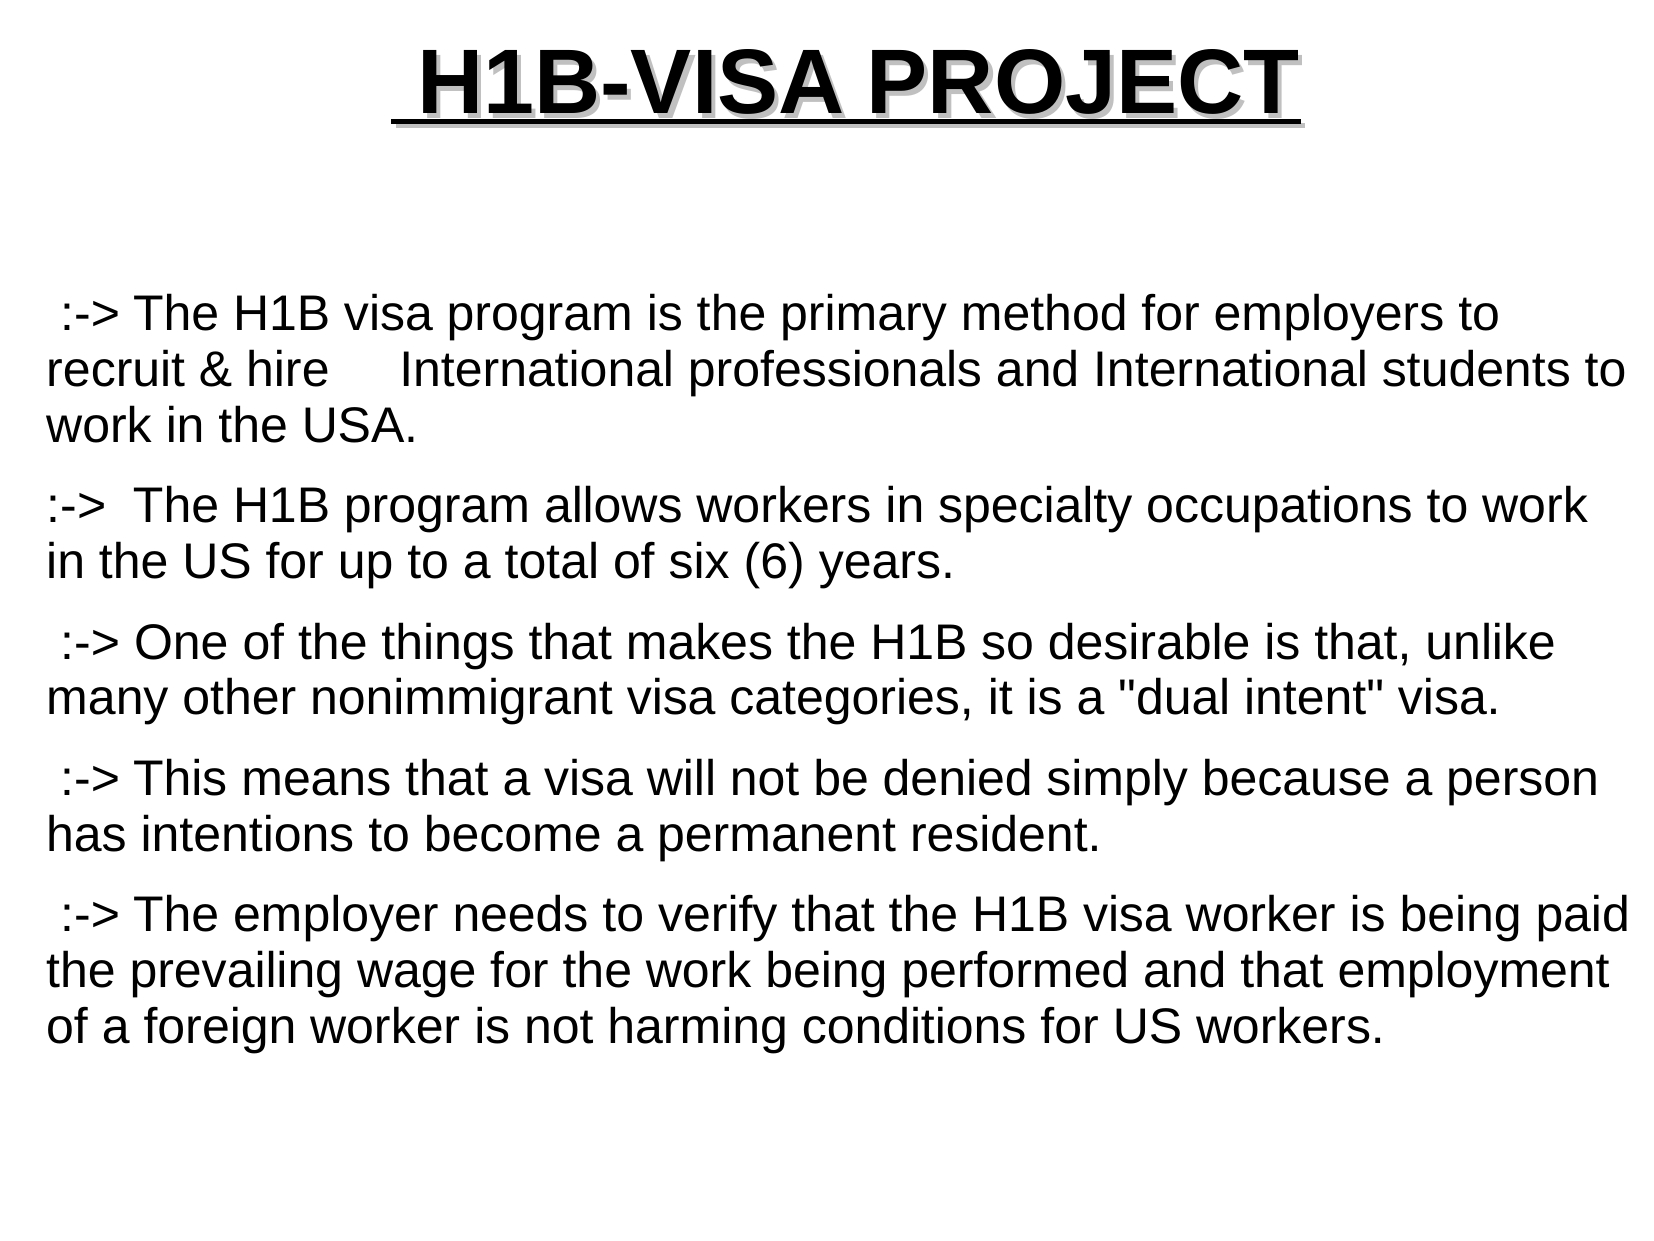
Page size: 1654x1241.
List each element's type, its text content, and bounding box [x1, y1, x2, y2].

text_box H1B-VISA PROJECT :-> The H1B visa program is the primary method for employers to recruit & hire International professionals and International students to work in the USA. :-> The H1B program allows workers in specialty occupations to work in the US for up to a total of six (6) years. :-> One of the things that makes the H1B so desirable is that, unlike many other nonimmigrant visa categories, it is a "dual intent" visa. :-> This means that a visa will not be denied simply because a person has intentions to become a permanent resident. :-> The employer needs to verify that the H1B visa worker is being paid the prevailing wage for the work being performed and that employment of a foreign worker is not harming conditions for US workers. [31, 23, 1650, 1217]
